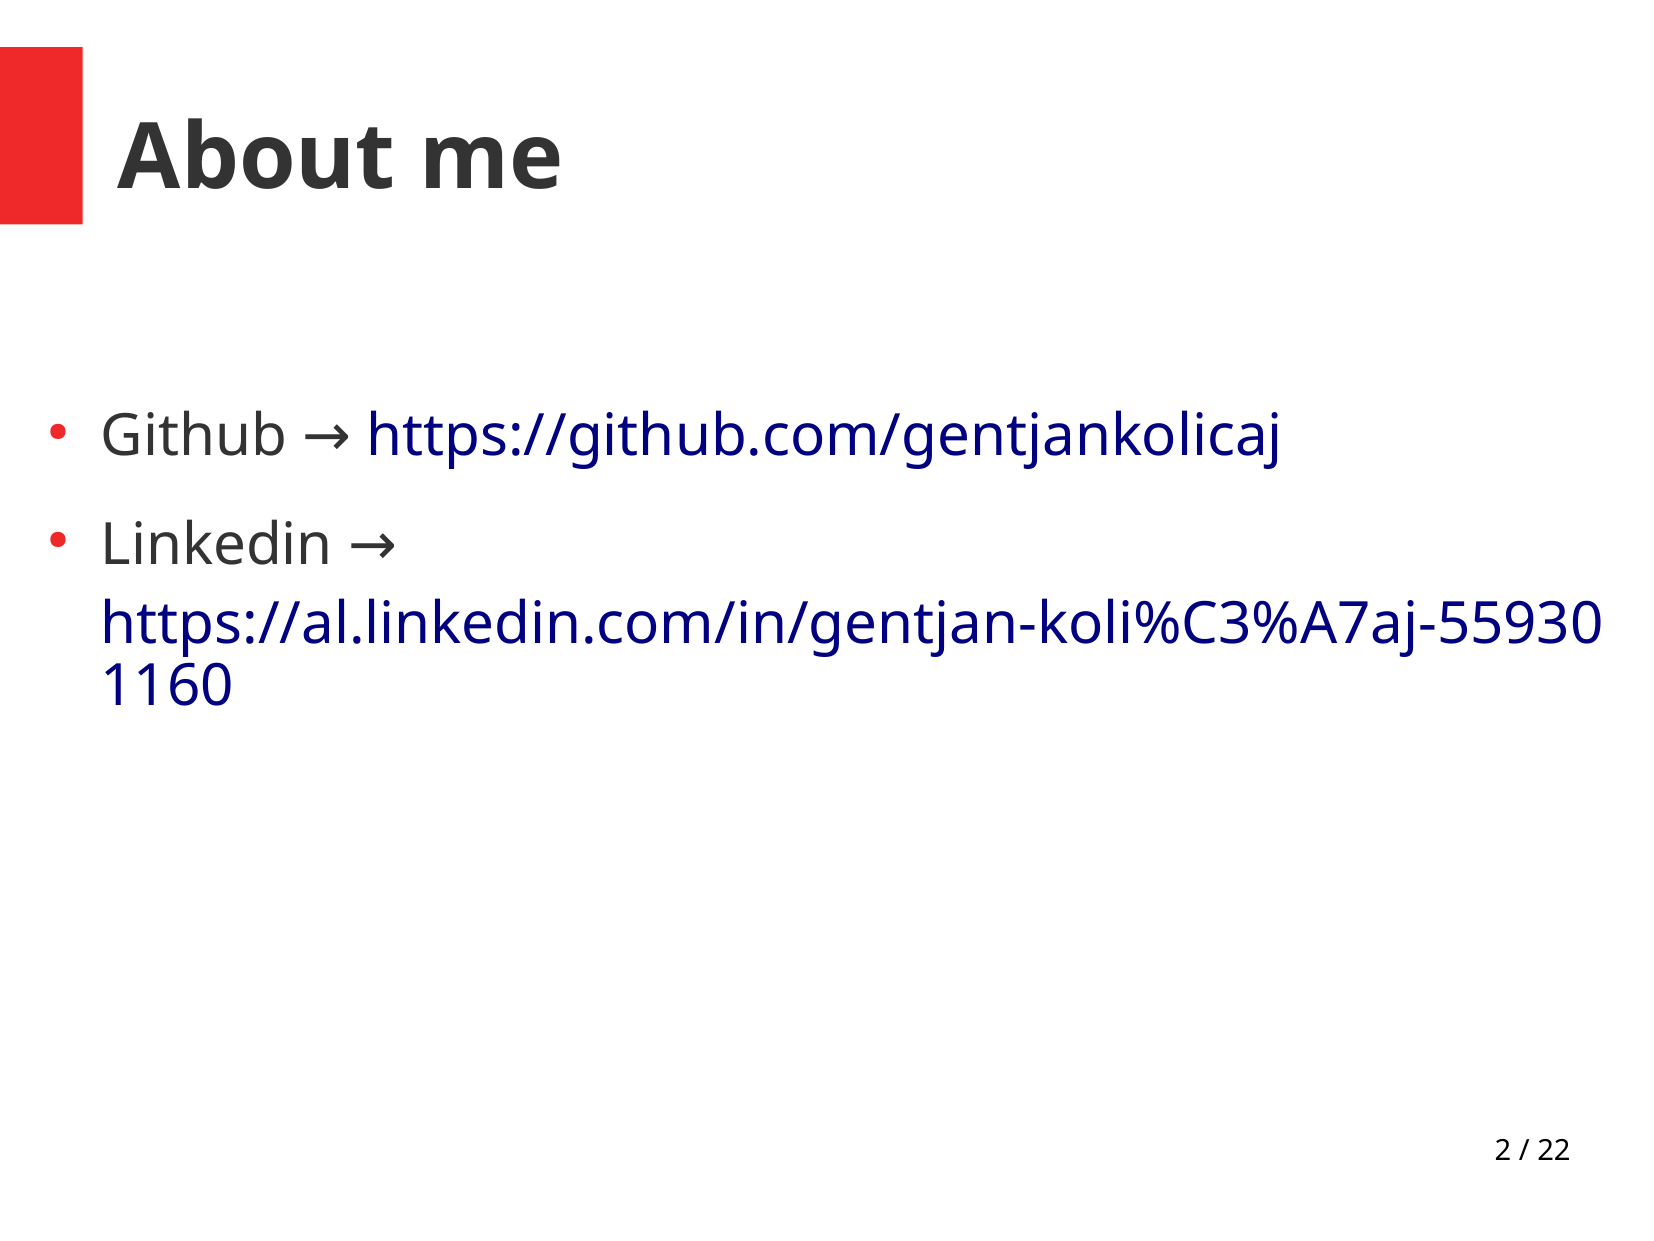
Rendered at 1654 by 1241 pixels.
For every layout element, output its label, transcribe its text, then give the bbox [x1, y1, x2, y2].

list Github → https://github.com/gentjankolicaj Linkedin →https://al.linkedin.com/in/gentjan-koli%C3%A7aj-559301160 [30, 285, 1636, 841]
title About me [117, 49, 1571, 257]
